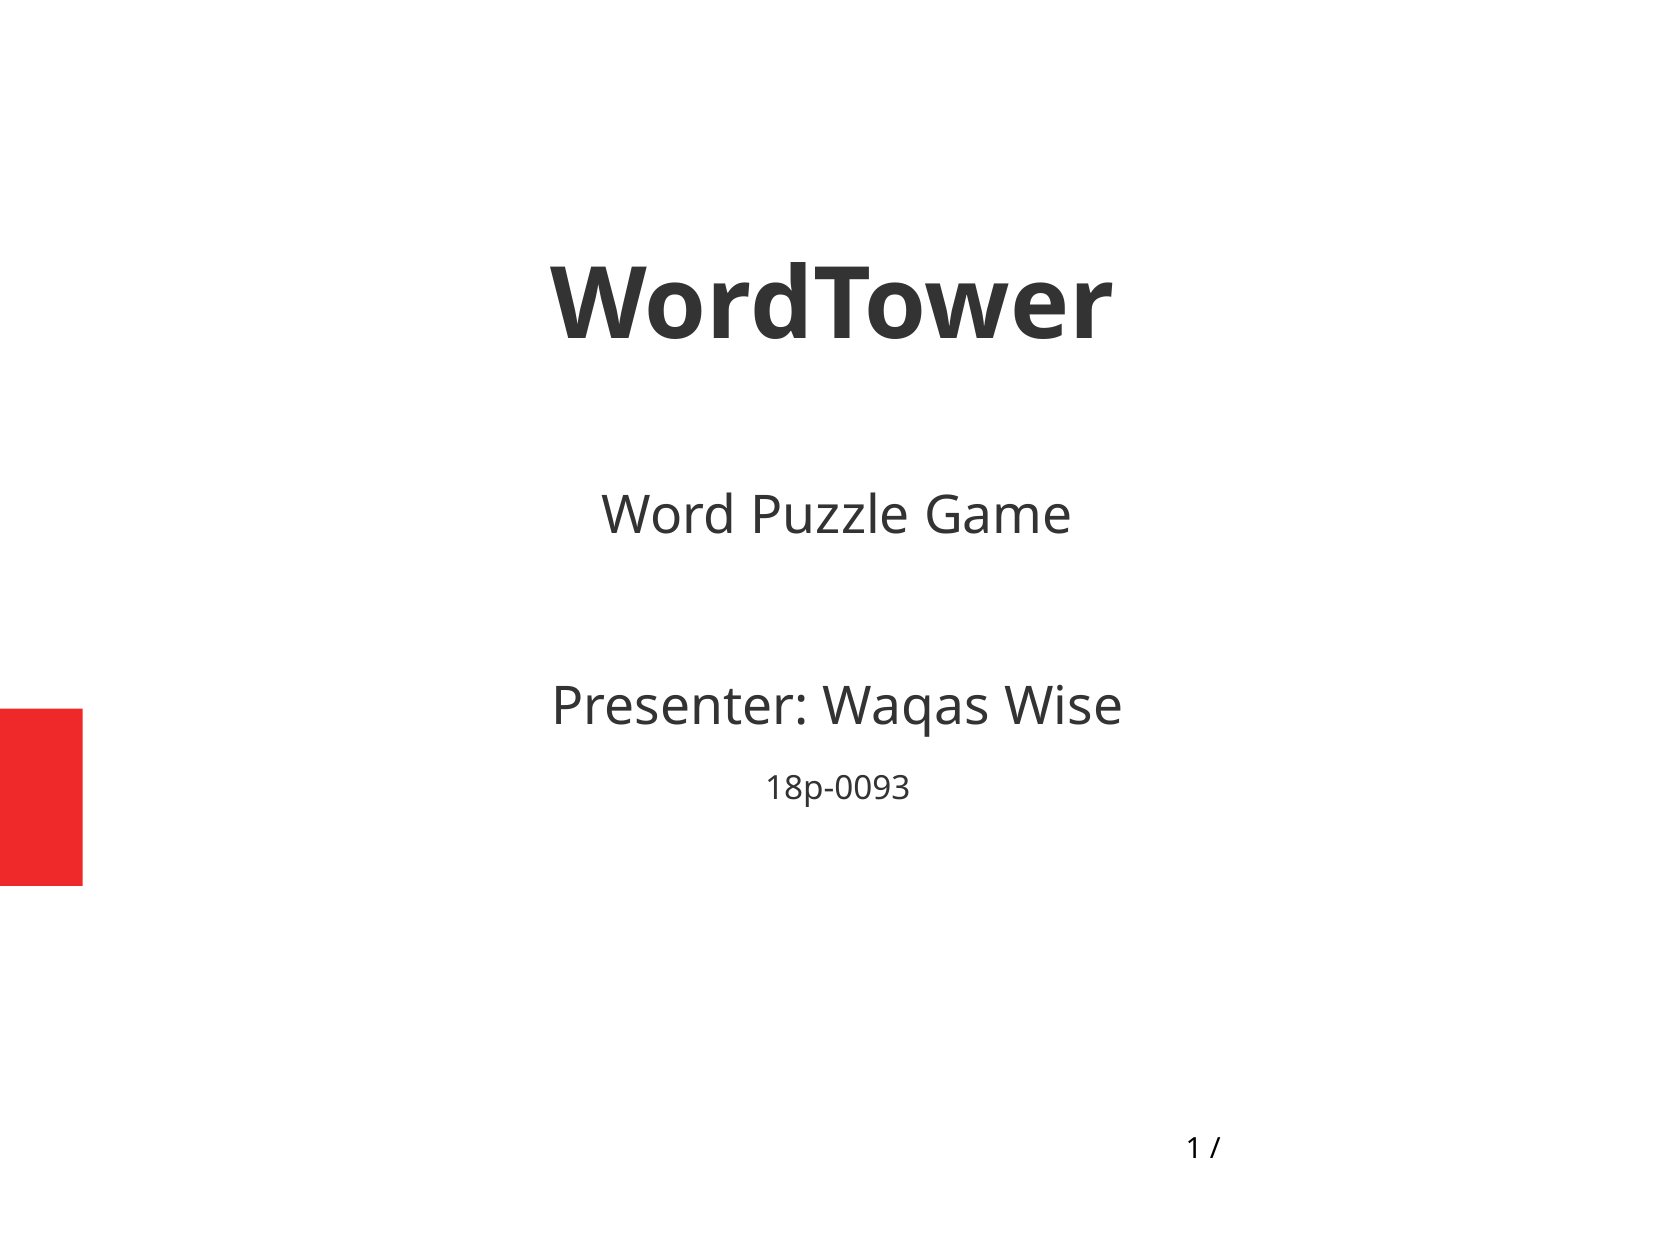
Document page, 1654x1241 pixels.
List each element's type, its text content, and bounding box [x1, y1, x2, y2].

text_box / [1185, 1129, 1571, 1216]
subtitle Word Puzzle Game Presenter: Waqas Wise 18p-0093 [135, 478, 1541, 809]
title WordTower [129, 162, 1536, 436]
